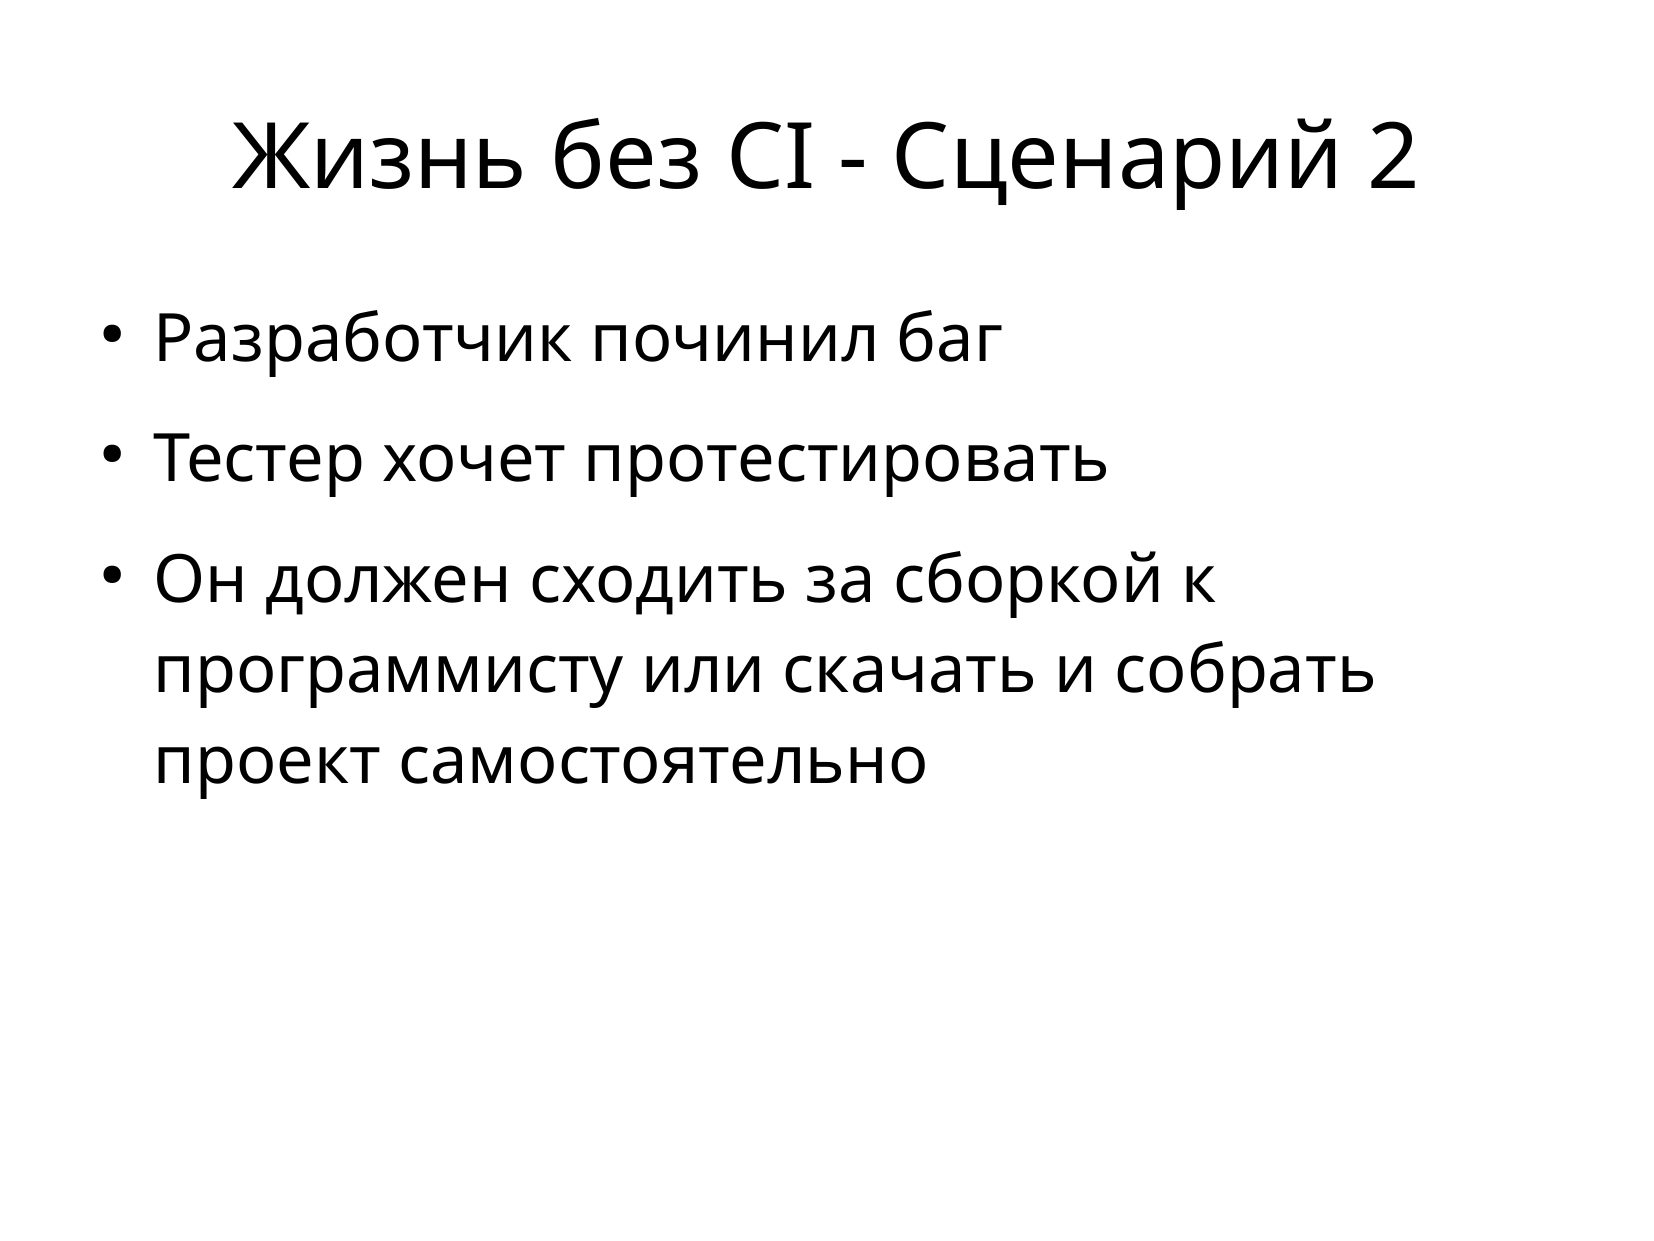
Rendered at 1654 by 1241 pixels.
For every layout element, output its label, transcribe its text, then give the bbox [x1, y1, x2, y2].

list Разработчик починил баг Тестер хочет протестировать Он должен сходить за сборкой к программисту или скачать и собрать проект самостоятельно [82, 290, 1538, 1010]
title Жизнь без CI - Сценарий 2 [82, 49, 1571, 257]
